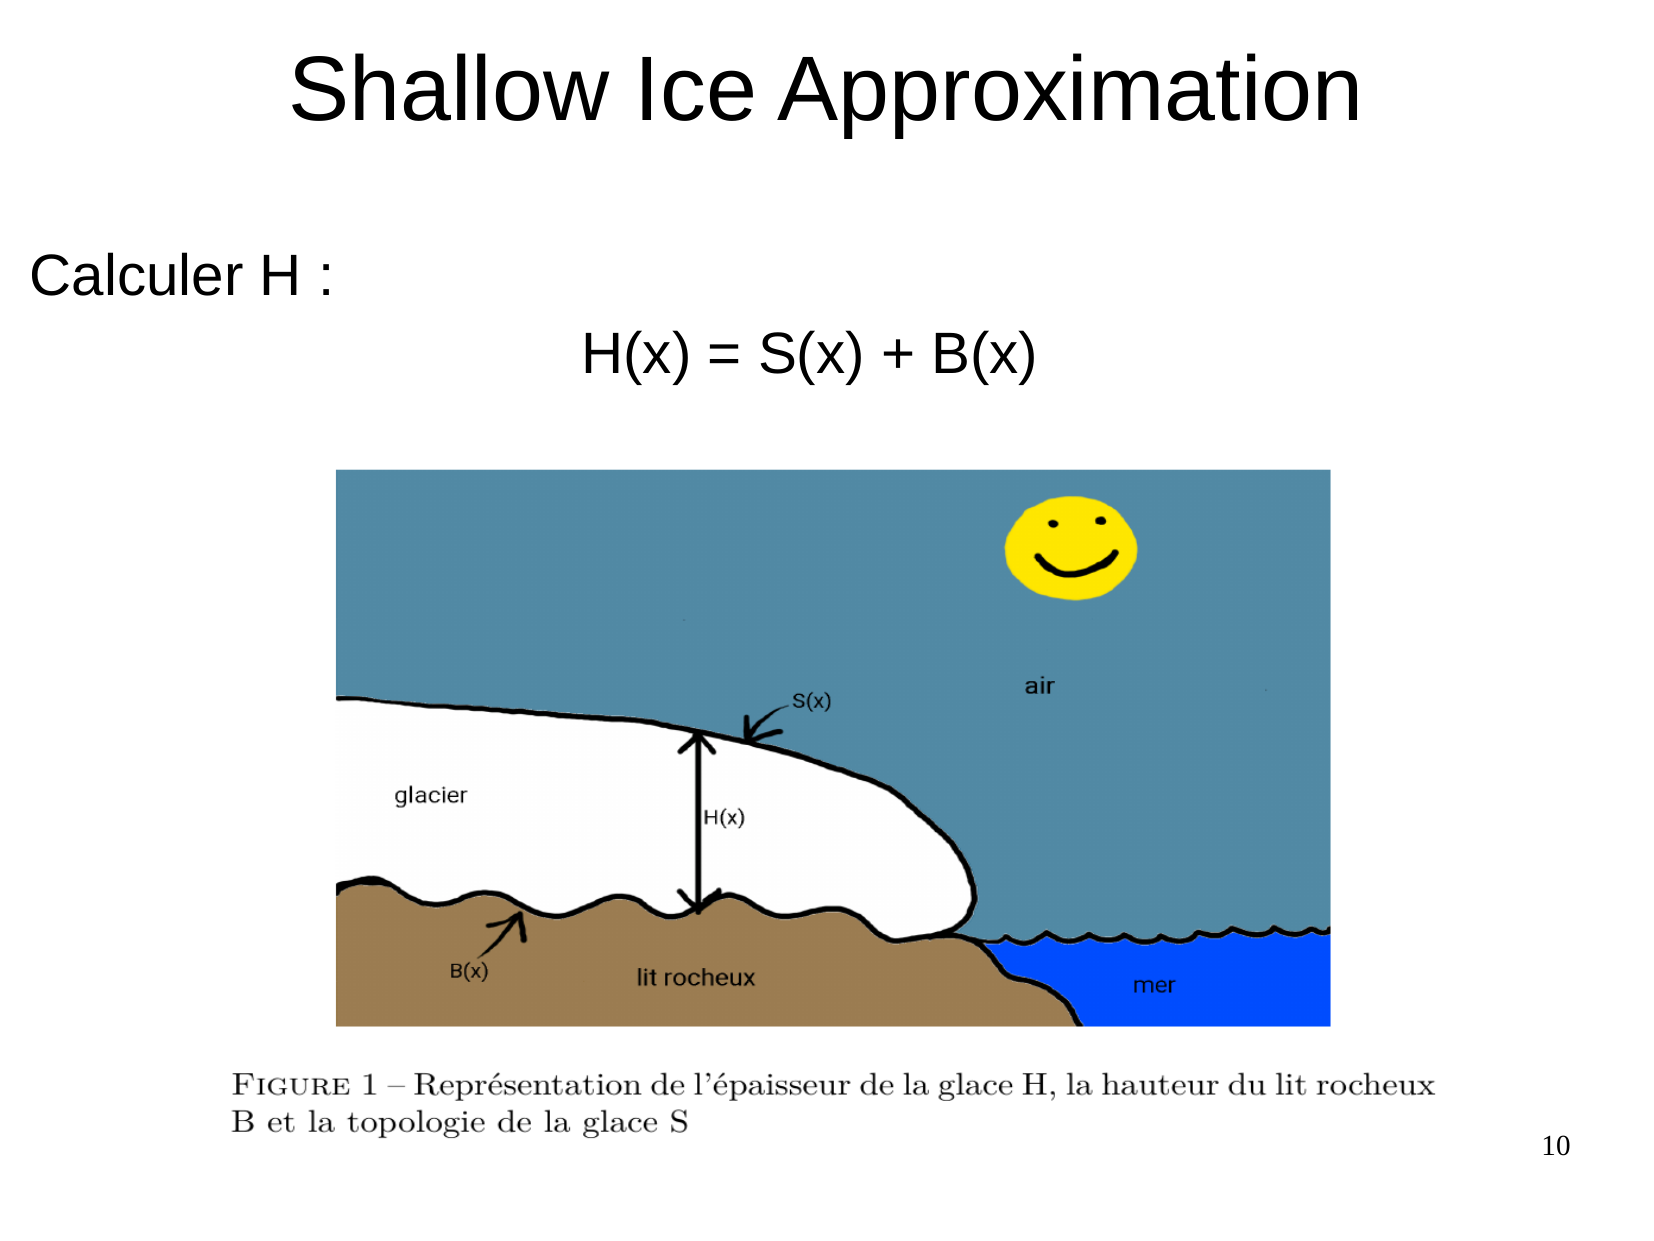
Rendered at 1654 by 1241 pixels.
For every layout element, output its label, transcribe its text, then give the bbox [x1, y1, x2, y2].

picture [165, 423, 1516, 1171]
title Shallow Ice Approximation [82, 0, 1571, 193]
text_box Calculer H : [15, 235, 376, 316]
text_box H(x) = S(x) + B(x) [225, 313, 1396, 394]
